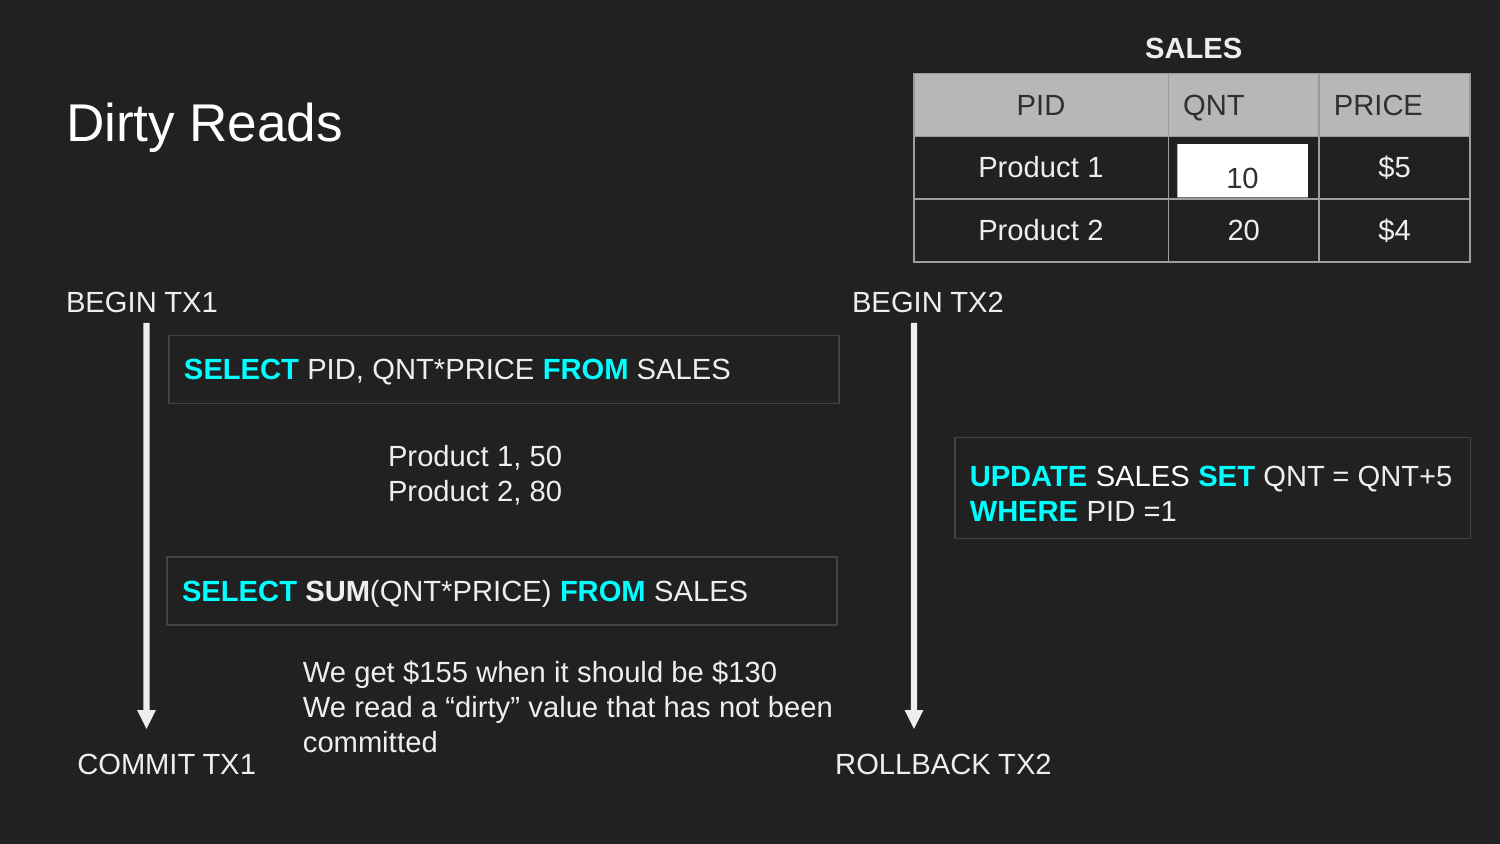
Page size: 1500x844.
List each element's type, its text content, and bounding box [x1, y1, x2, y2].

text_box Product 1, 50 Product 2, 80 [373, 421, 579, 491]
table_header PRICE [1320, 74, 1469, 136]
text_box BEGIN TX1 [51, 267, 235, 322]
text_box SELECT SUM(QNT*PRICE) FROM SALES [167, 557, 837, 626]
table_cell 10 [1169, 137, 1318, 198]
text_box ROLLBACK TX2 [820, 730, 1085, 784]
table_header PID [915, 74, 1168, 136]
text_box SELECT PID, QNT*PRICE FROM SALES [168, 335, 839, 404]
table_cell $4 [1320, 200, 1469, 261]
table_cell Product 2 [915, 200, 1168, 261]
text_box 10 [1177, 144, 1308, 198]
text_box We get $155 when it should be $130 We read a “dirty” value that has not been committed [287, 638, 855, 707]
table_cell Product 1 [915, 137, 1168, 198]
title Dirty Reads [51, 72, 411, 167]
text_box COMMIT TX1 [62, 730, 280, 784]
text_box SALES [1130, 13, 1280, 68]
table_cell 20 [1169, 200, 1318, 261]
text_box BEGIN TX2 [837, 267, 1021, 322]
text_box UPDATE SALES SET QNT = QNT+5 WHERE PID =1 [954, 437, 1471, 539]
table_cell $5 [1320, 137, 1469, 198]
table_header QNT [1169, 74, 1318, 136]
